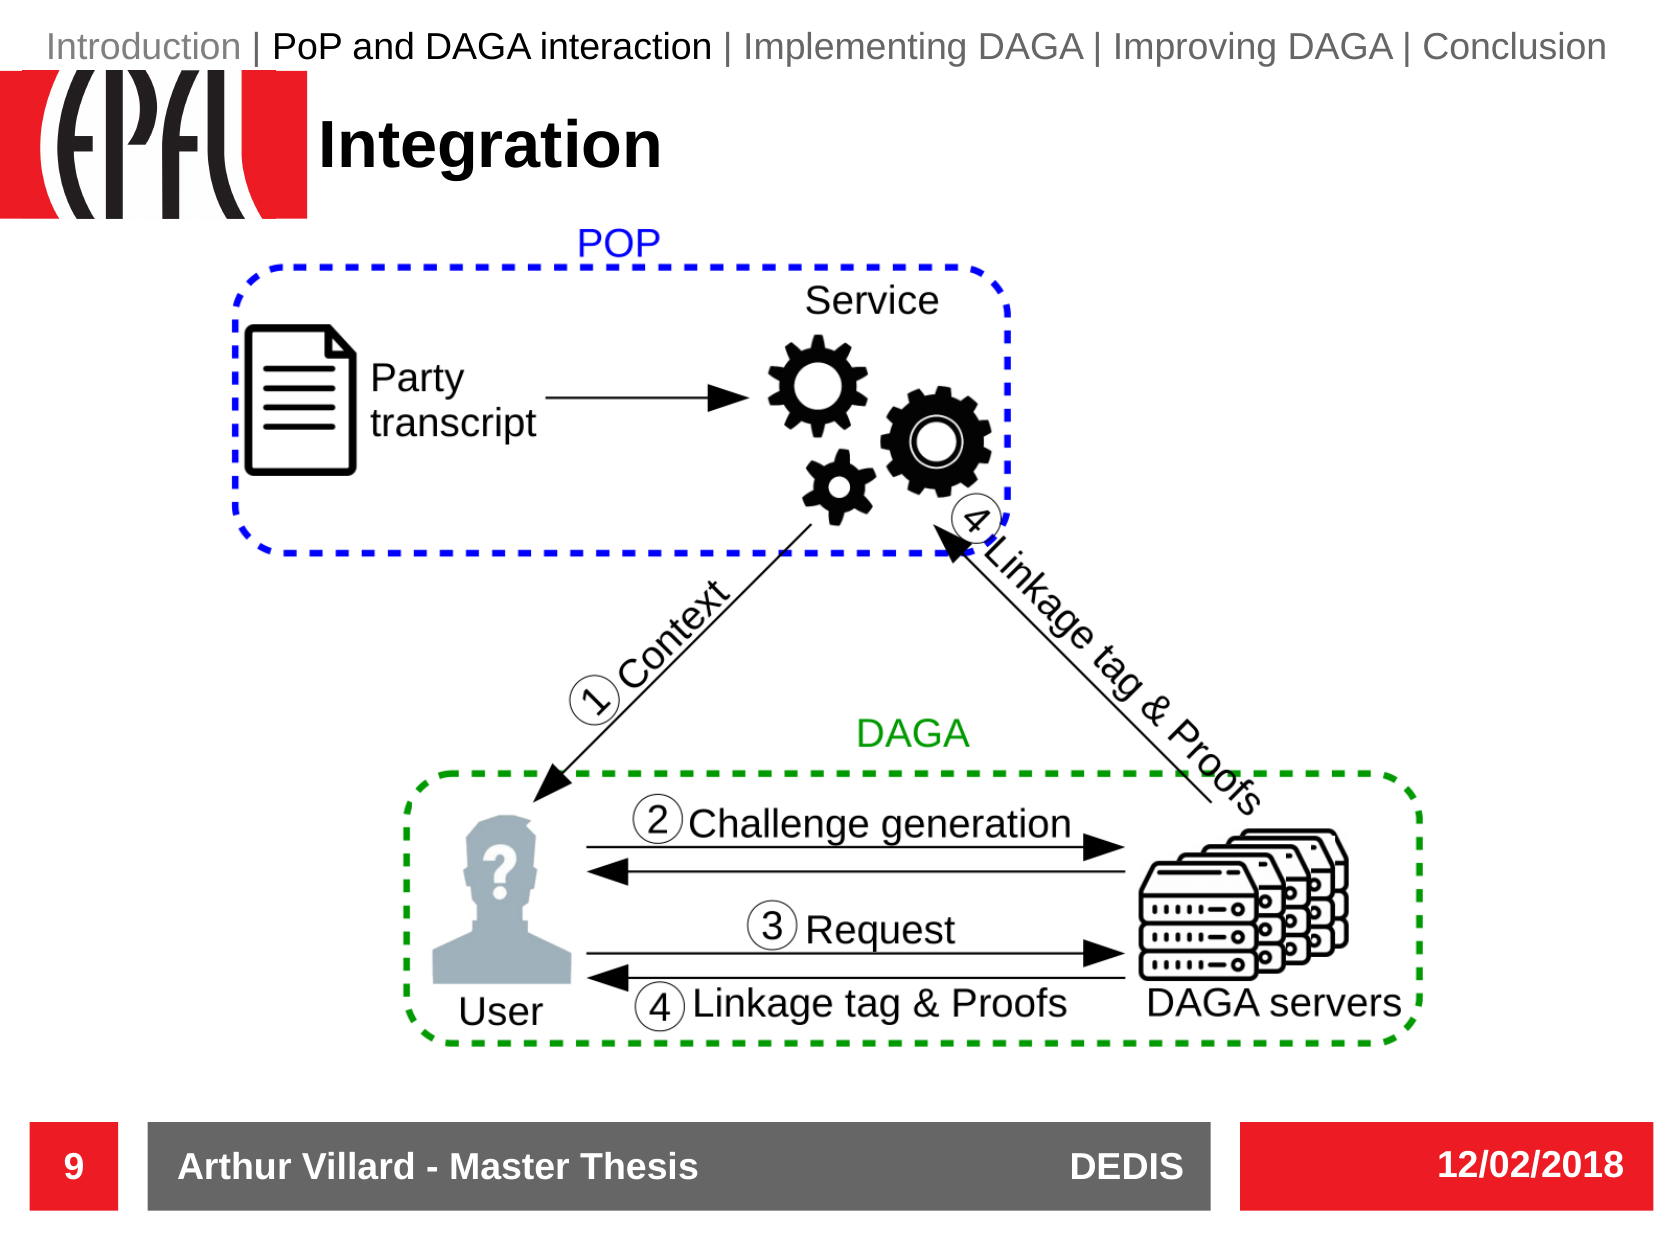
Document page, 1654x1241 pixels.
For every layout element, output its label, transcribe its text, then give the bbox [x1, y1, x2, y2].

picture [22, 77, 276, 219]
title Integration [318, 77, 1565, 219]
text_box Introduction | PoP and DAGA interaction | Implementing DAGA | Improving DAGA | Conclusion [0, 15, 1654, 77]
picture [230, 227, 1424, 1048]
